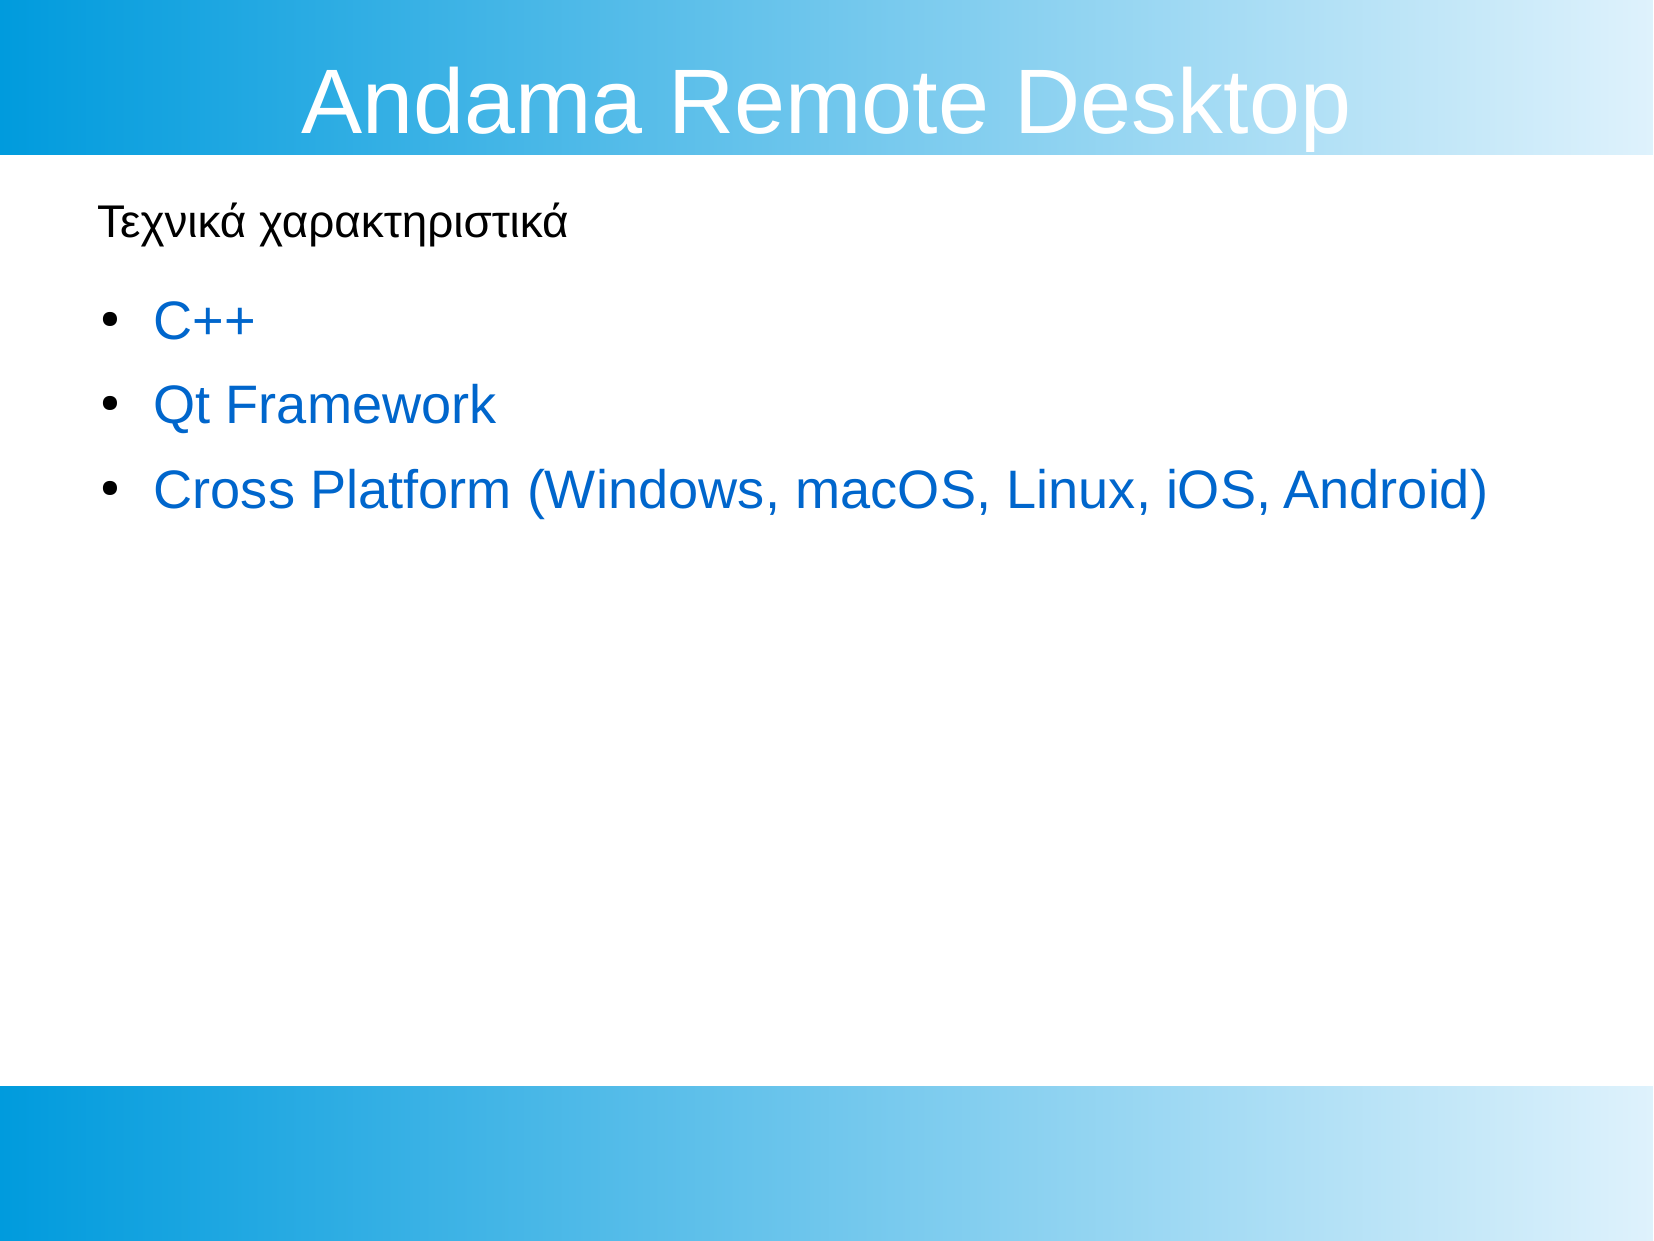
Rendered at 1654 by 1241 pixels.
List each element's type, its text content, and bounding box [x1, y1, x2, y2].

title Andama Remote Desktop [82, 49, 1571, 155]
list C++ Qt Framework Cross Platform (Windows, macOS, Linux, iOS, Android) [82, 290, 1571, 1010]
text_box Τεχνικά χαρακτηριστικά [82, 188, 1021, 271]
